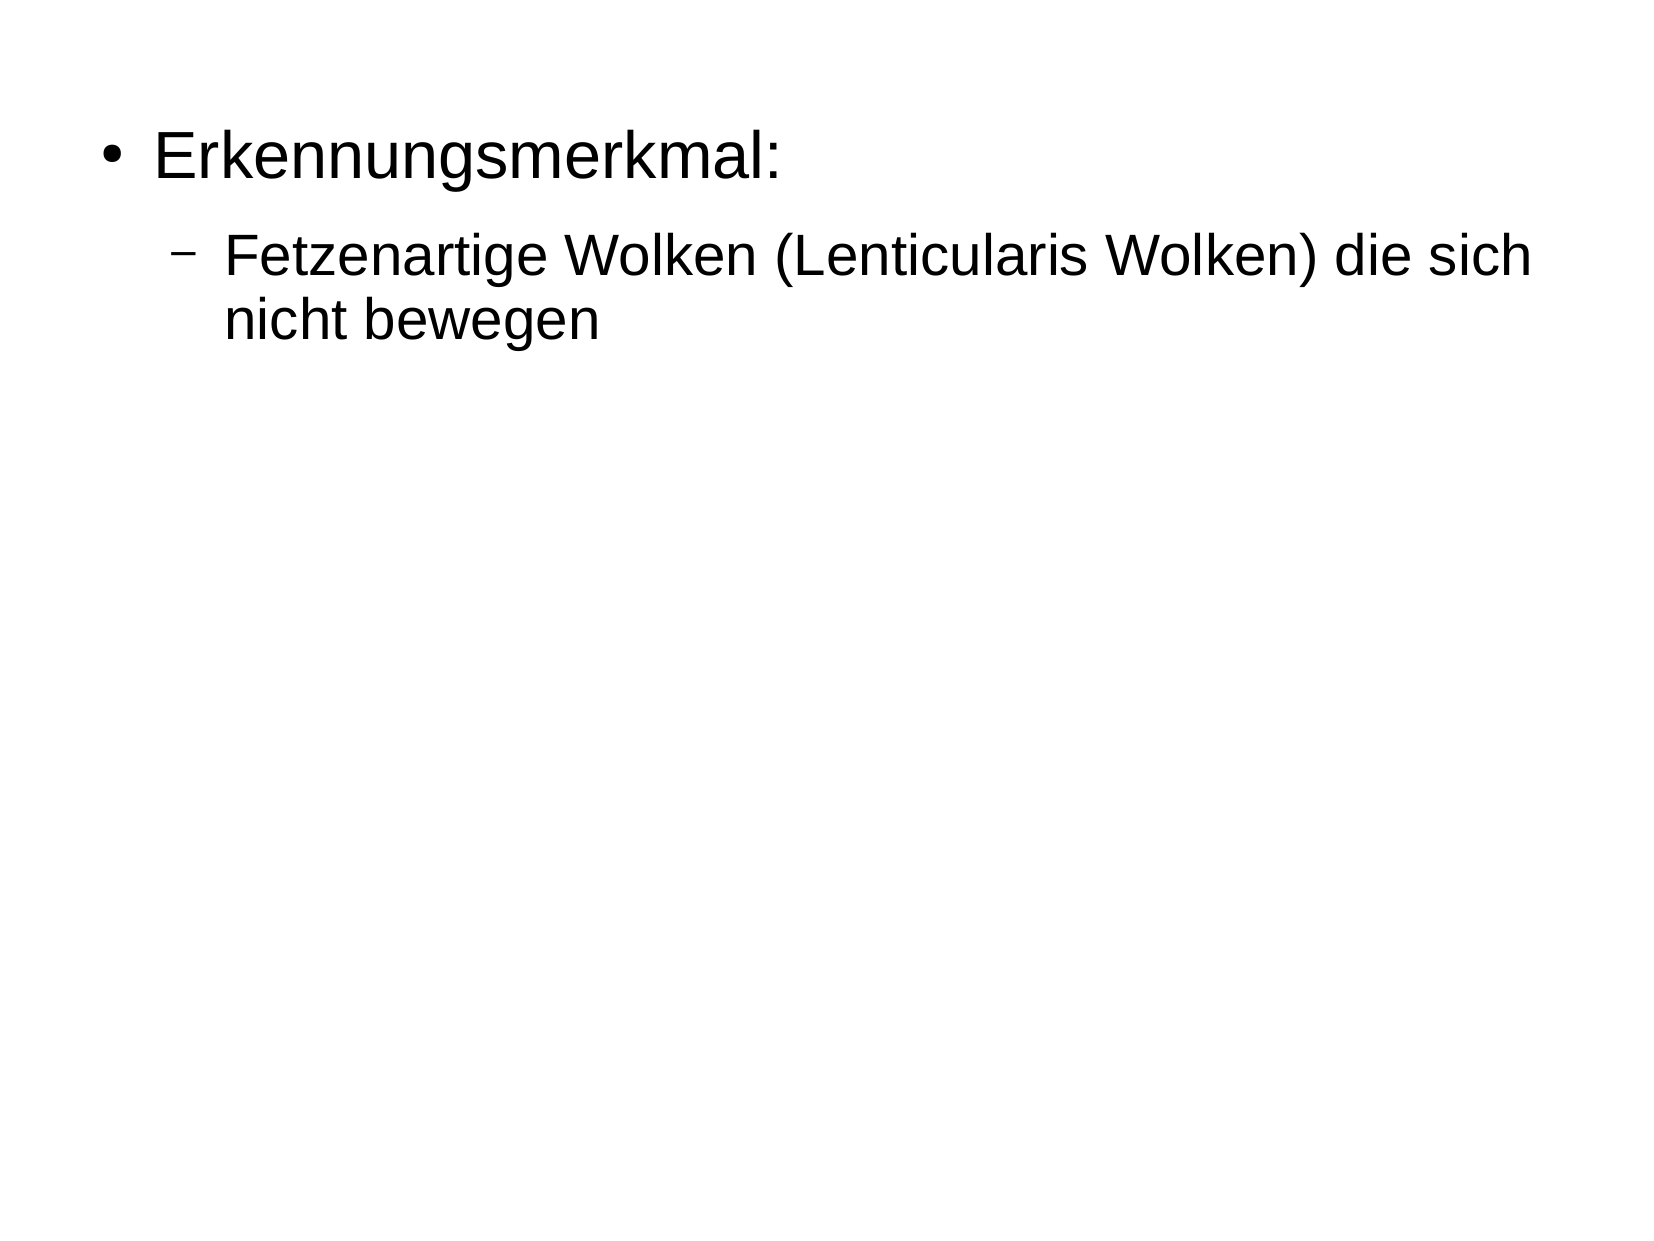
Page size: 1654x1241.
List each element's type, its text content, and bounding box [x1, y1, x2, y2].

list Erkennungsmerkmal: Fetzenartige Wolken (Lenticularis Wolken) die sich nicht bewegen [82, 118, 1571, 1109]
